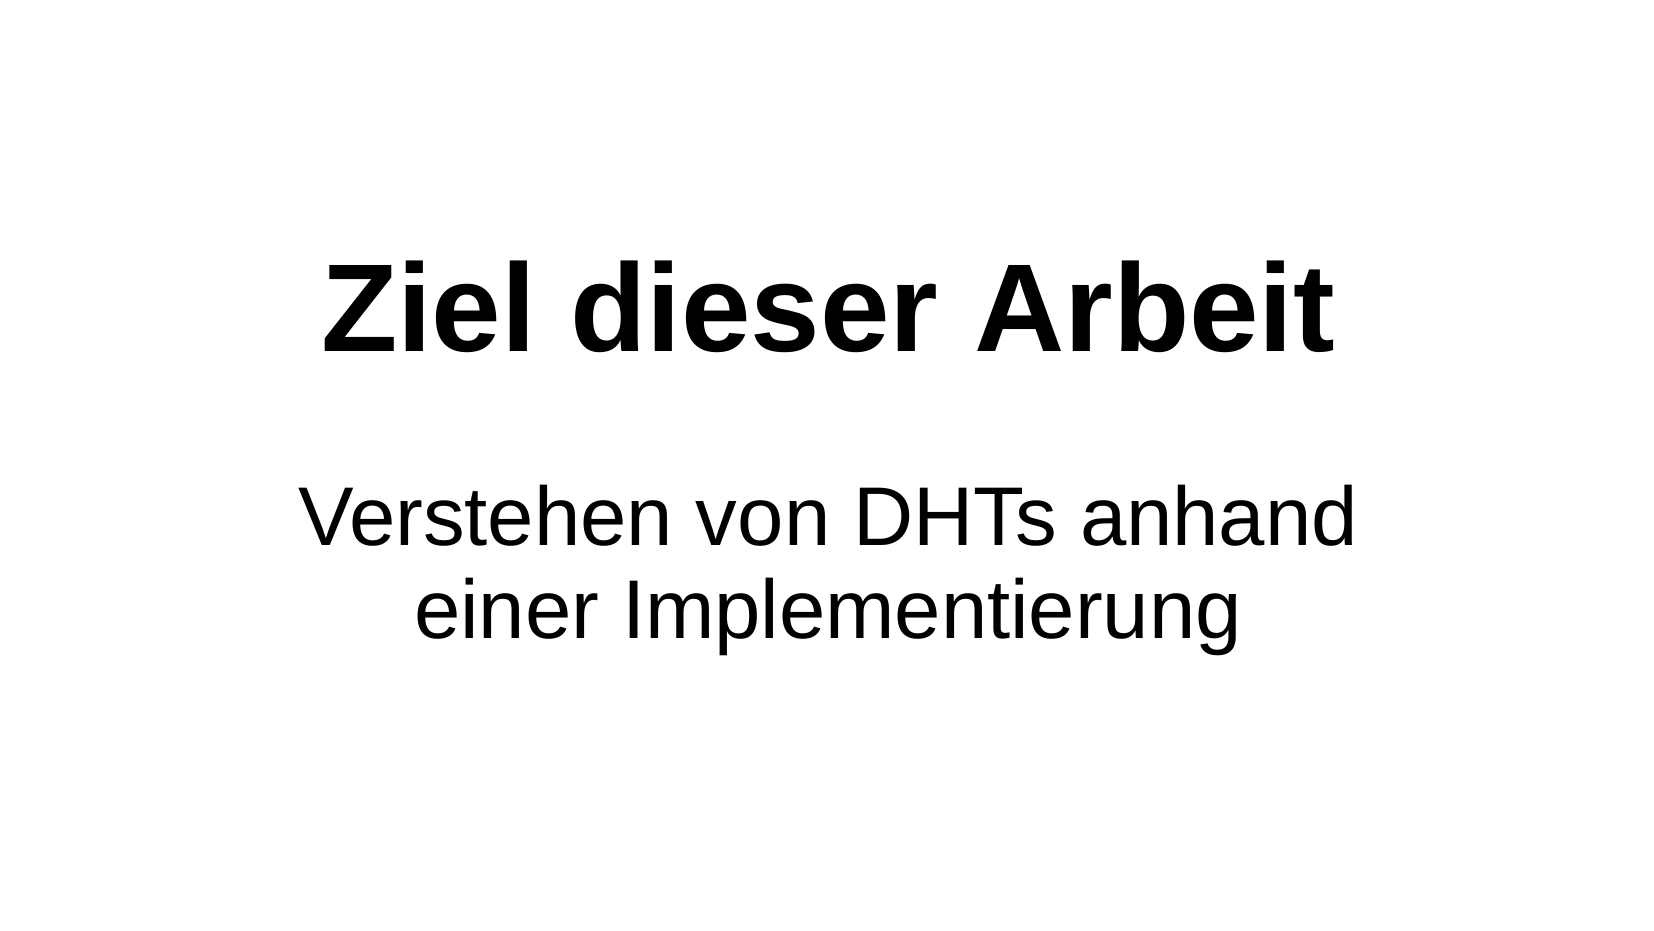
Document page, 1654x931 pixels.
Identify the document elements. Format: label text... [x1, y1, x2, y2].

text_box Ziel dieser Arbeit Verstehen von DHTs anhand einer Implementierung [283, 230, 1394, 664]
